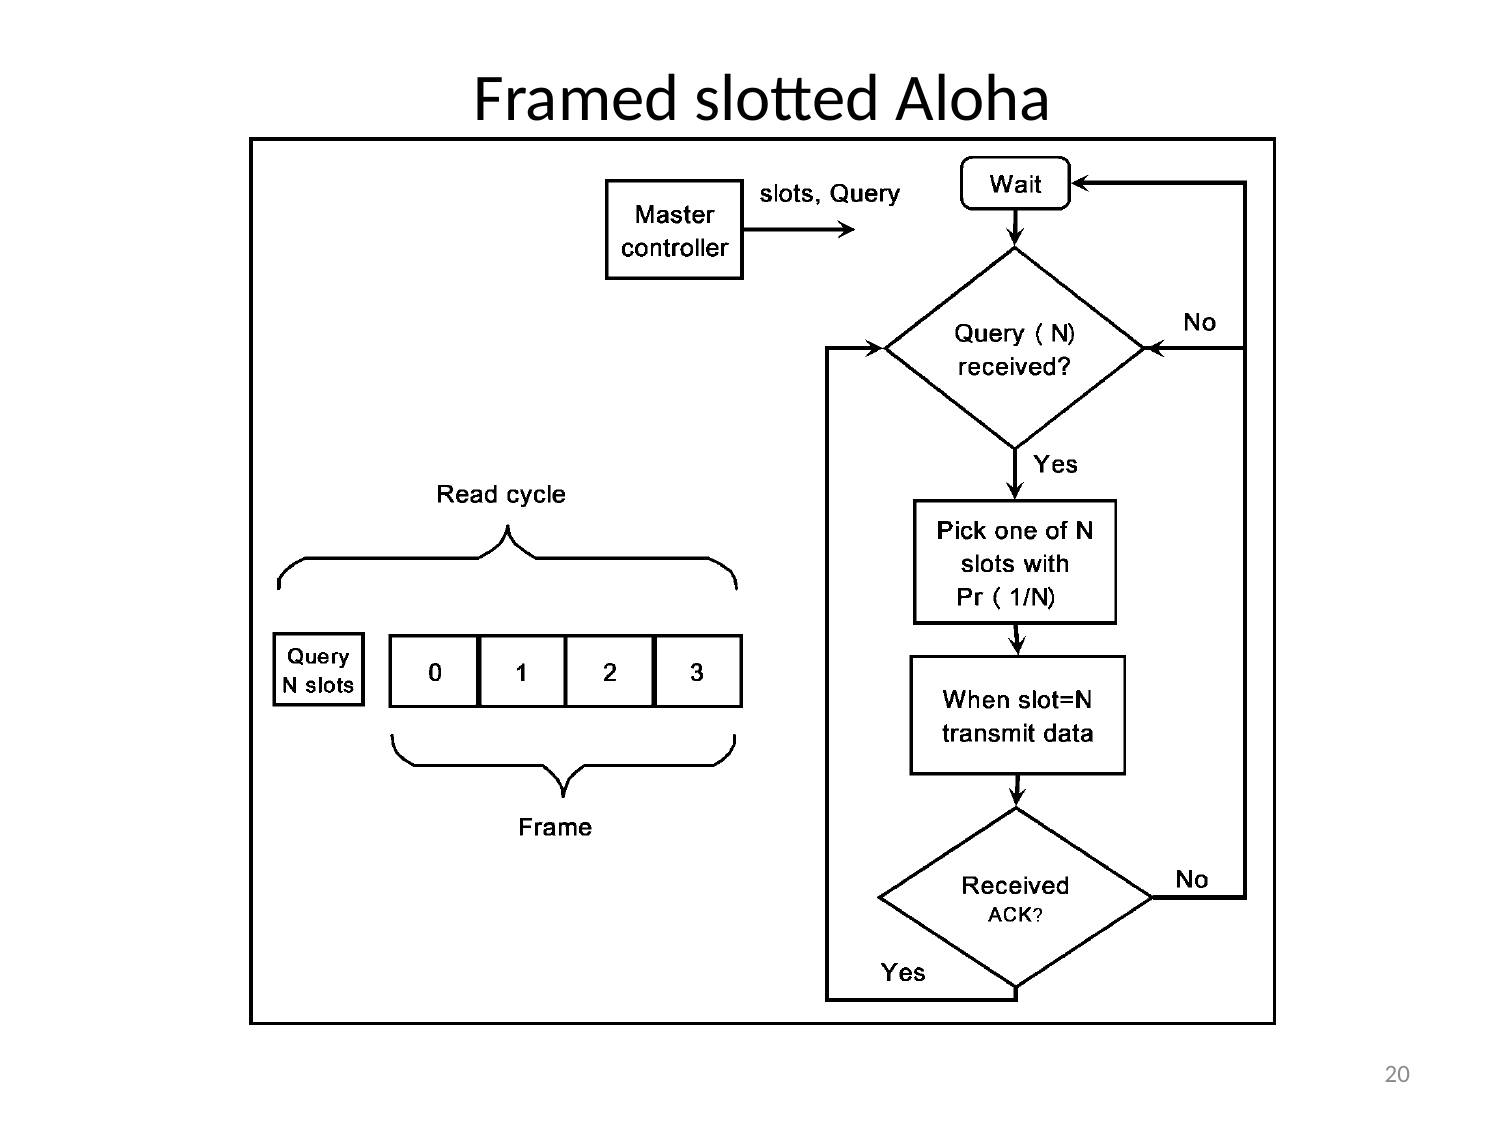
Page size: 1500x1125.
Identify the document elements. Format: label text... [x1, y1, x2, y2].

title Framed slotted Aloha [87, 0, 1438, 188]
picture [249, 137, 1276, 1025]
slide_number <number> [1074, 1042, 1425, 1103]
